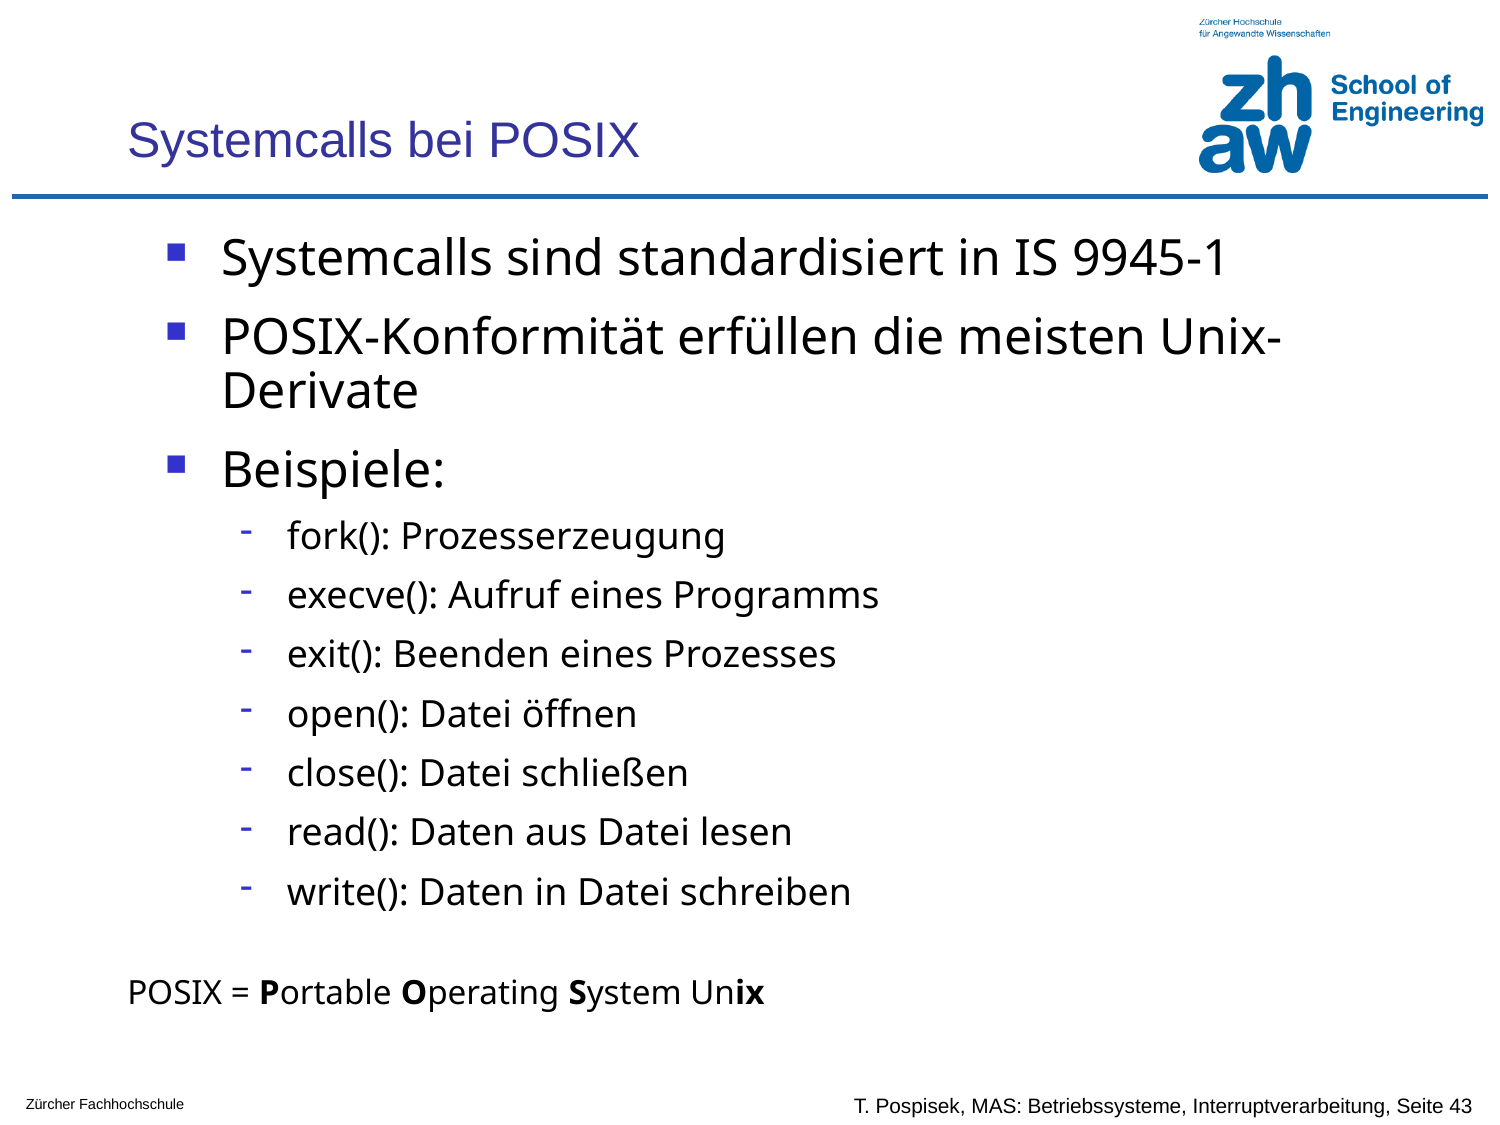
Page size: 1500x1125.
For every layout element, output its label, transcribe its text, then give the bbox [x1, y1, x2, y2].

picture [1199, 19, 1483, 173]
title Systemcalls bei POSIX [112, 66, 1391, 175]
text_box POSIX = Portable Operating System Unix [112, 964, 1350, 1019]
list Systemcalls sind standardisiert in IS 9945-1 POSIX-Konformität erfüllen die meisten Unix-Derivate Beispiele: fork(): Prozesserzeugung execve(): Aufruf eines Programms exit(): Beenden eines Prozesses open(): Datei öffnen close(): Datei schließen read(): Daten aus Datei lesen write(): Daten in Datei schreiben [150, 224, 1338, 900]
